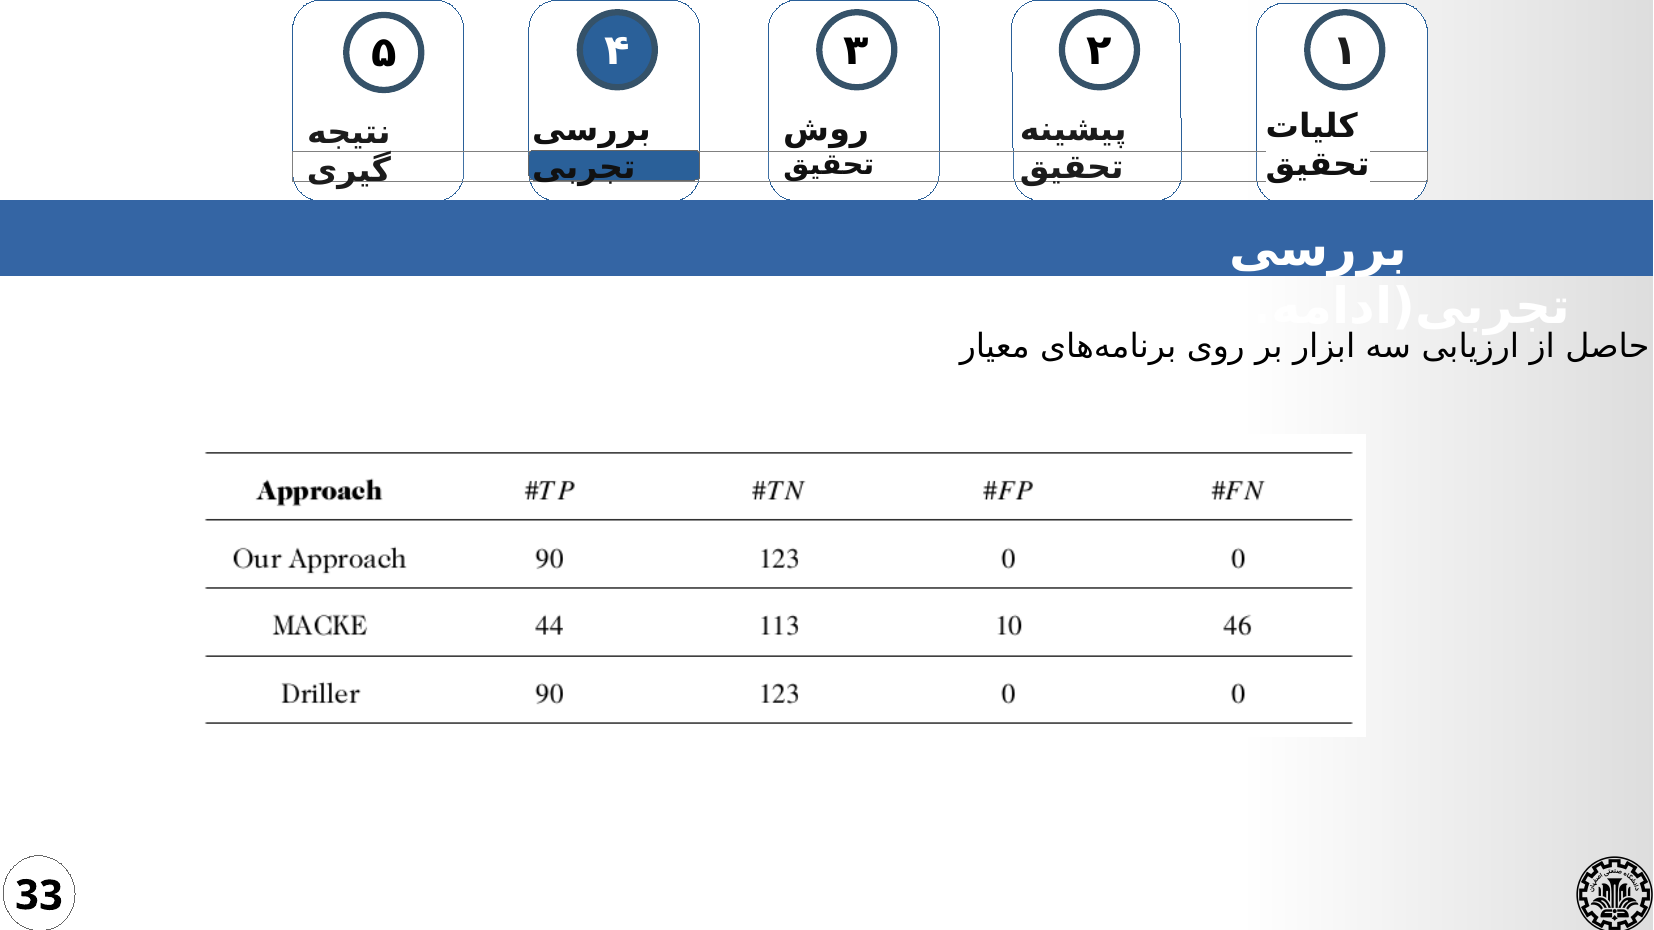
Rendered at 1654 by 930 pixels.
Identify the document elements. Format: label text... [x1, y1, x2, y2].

text_box [0, 148, 1653, 318]
text_box ۳ [819, 12, 895, 88]
text_box کلیات تحقیق [1250, 99, 1446, 148]
text_box ۵ [346, 14, 422, 91]
text_box [528, 0, 700, 101]
picture [153, 434, 1366, 737]
text_box [1256, 3, 1428, 99]
text_box ۲ [1061, 12, 1137, 88]
text_box [1011, 0, 1181, 101]
text_box پیشینه تحقیق [1005, 101, 1195, 151]
text_box ۱ [1307, 12, 1383, 88]
text_box ۴ [579, 12, 655, 88]
text_box [292, 0, 464, 104]
text_box بررسی تجربی [517, 101, 713, 151]
text_box بررسی تجربی(ادامه.) [1214, 211, 1653, 327]
text_box 33 [3, 855, 76, 930]
text_box نتیجه گیری [292, 104, 488, 154]
text_box روش تحقیق [768, 101, 964, 151]
text_box [768, 0, 940, 101]
text_box نتایج حاصل از ارزیابی سه ابزار بر روی برنامه‌های معیار [945, 318, 1557, 409]
picture [1575, 855, 1653, 930]
